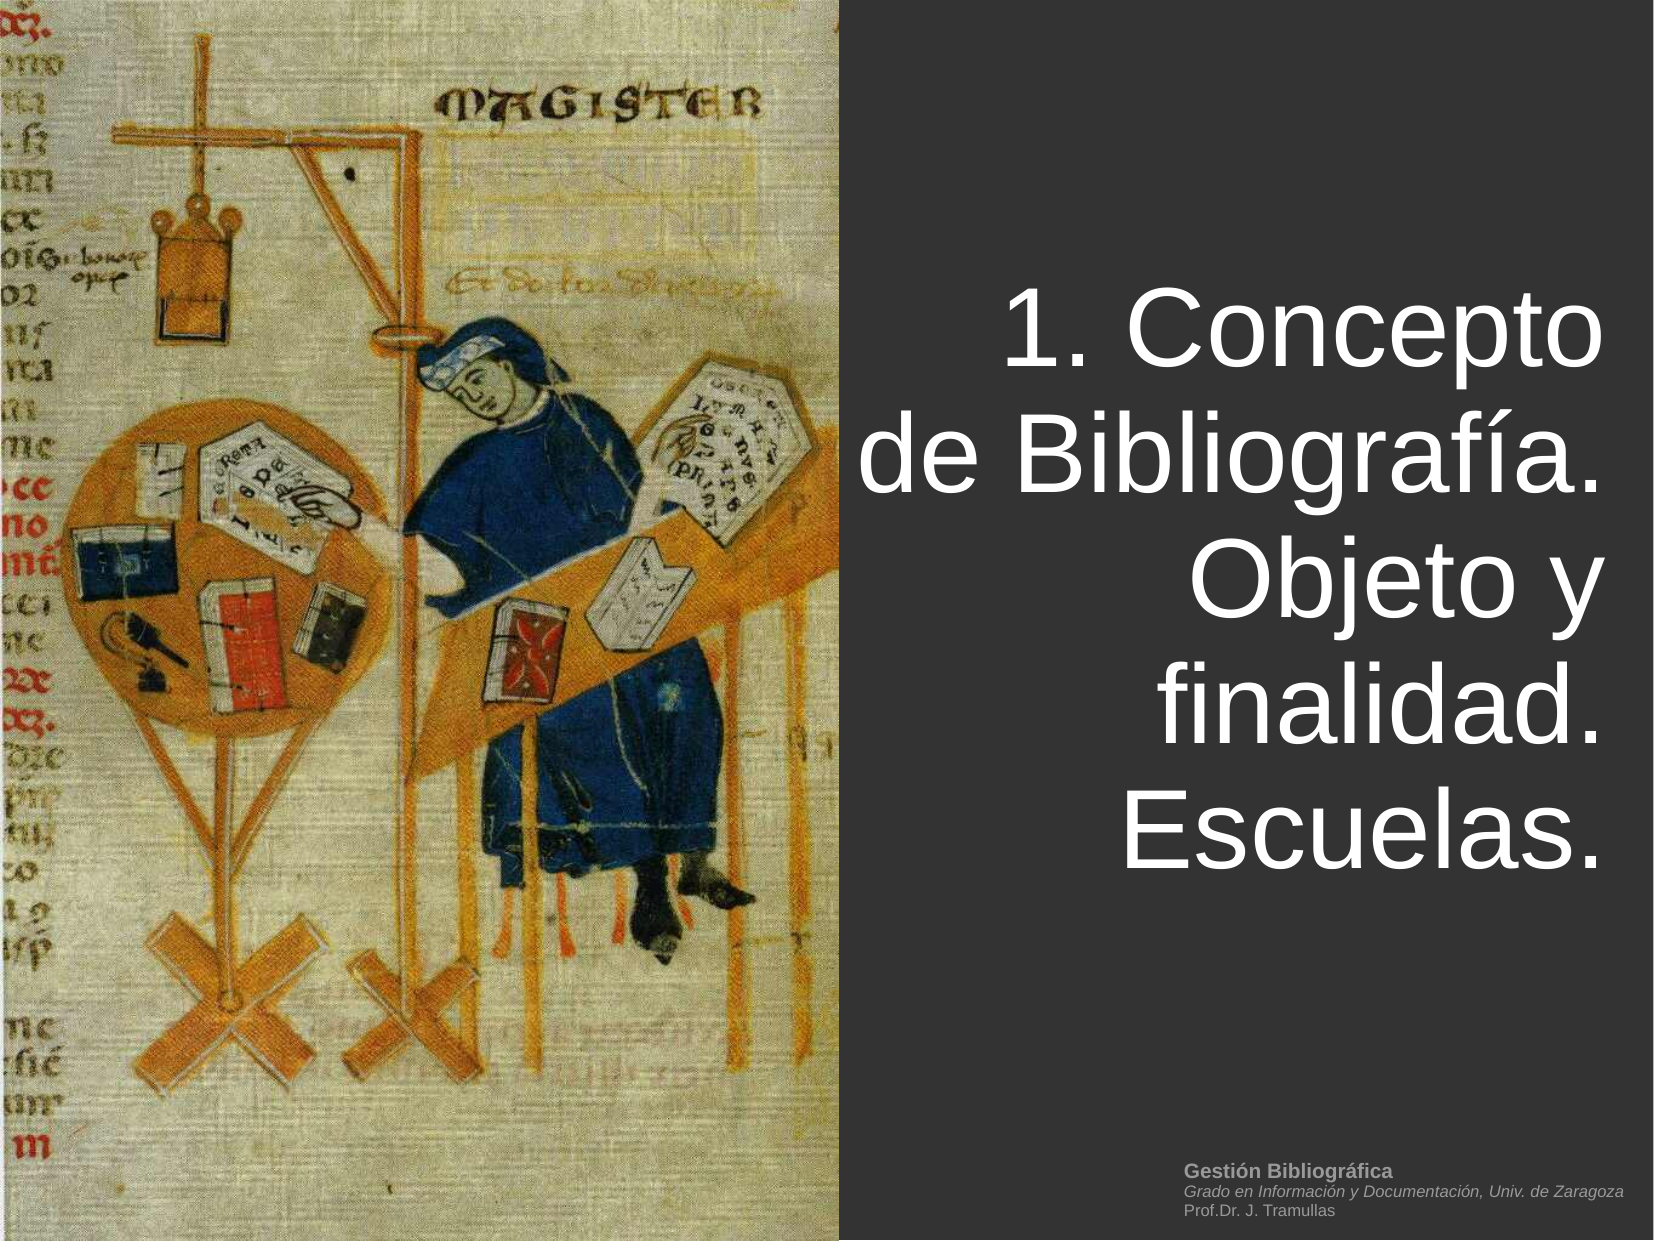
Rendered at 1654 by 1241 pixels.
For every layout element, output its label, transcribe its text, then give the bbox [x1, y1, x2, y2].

subtitle 1. Concepto de Bibliografía. Objeto y finalidad. Escuelas. [850, 188, 1607, 969]
picture [0, 0, 839, 1241]
